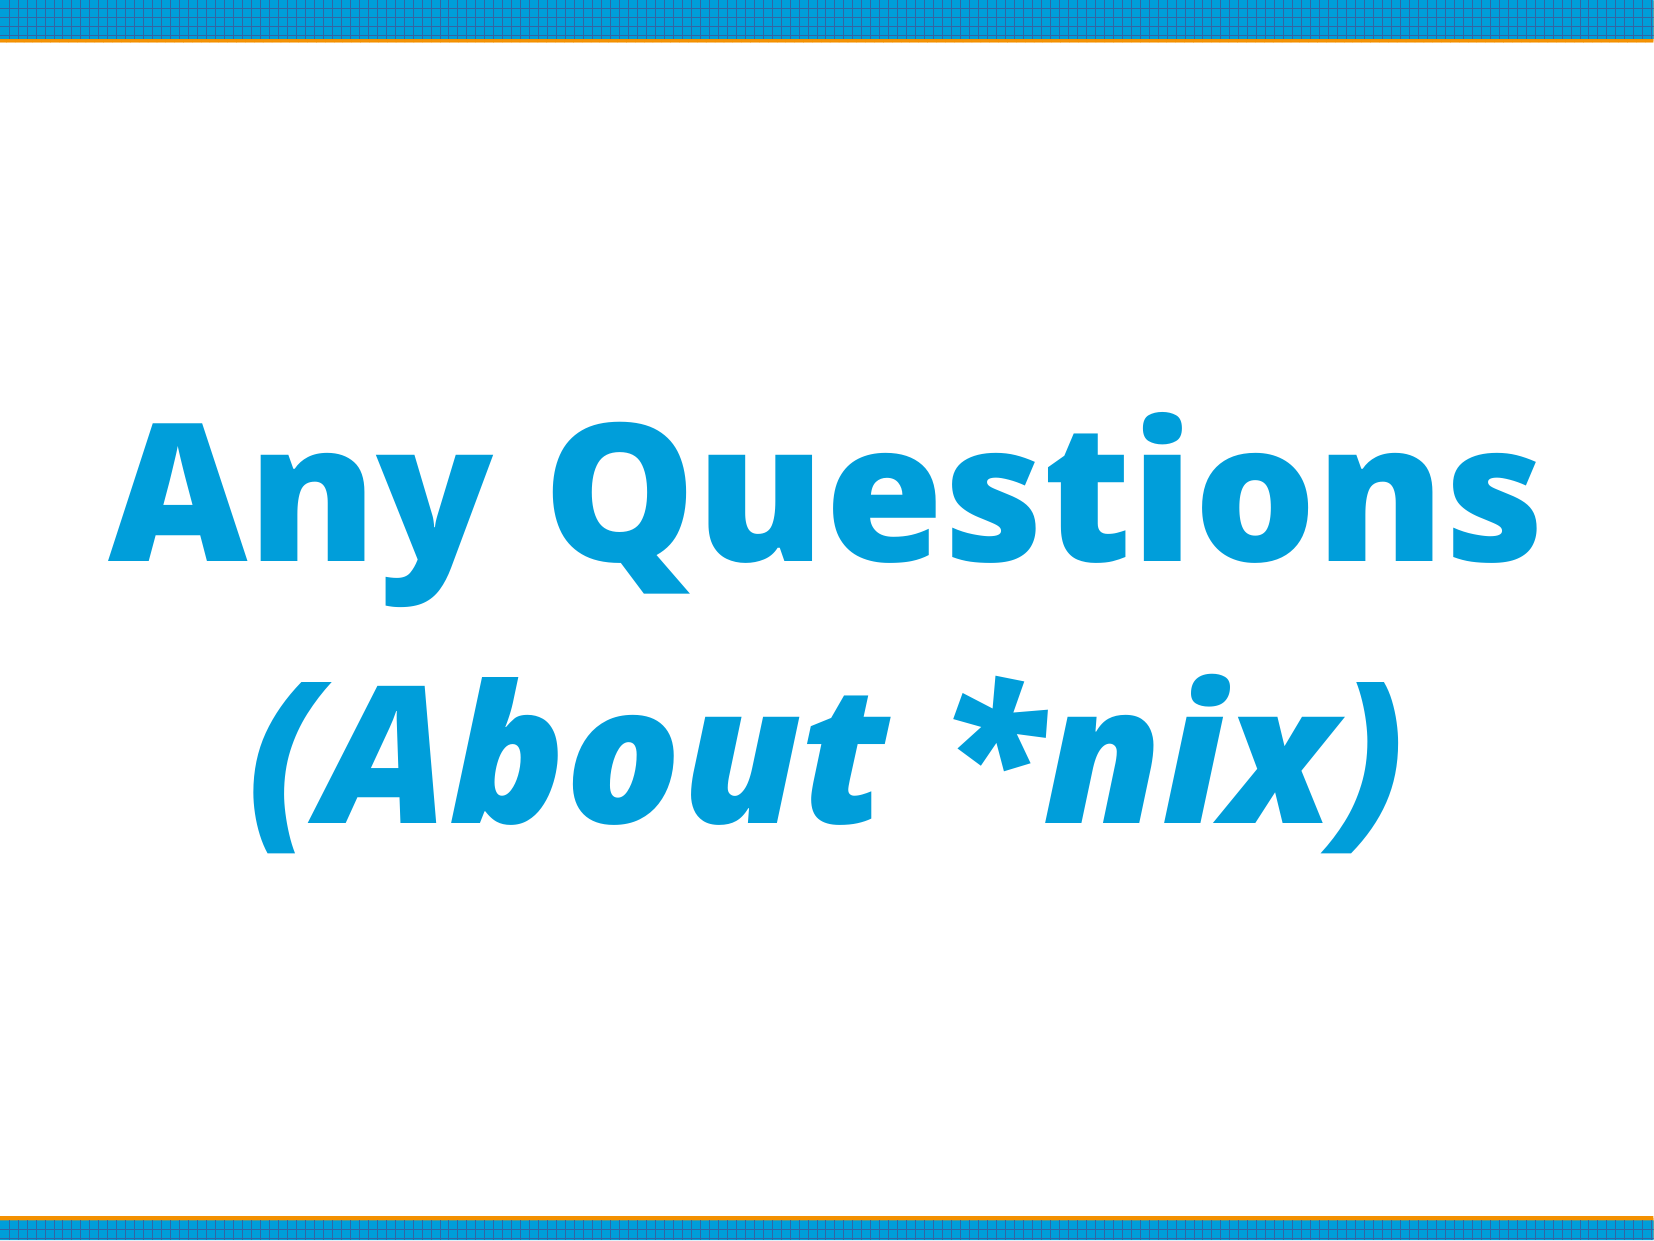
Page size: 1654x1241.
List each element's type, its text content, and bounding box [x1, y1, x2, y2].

subtitle Any Questions (About *nix) [82, 137, 1571, 1098]
